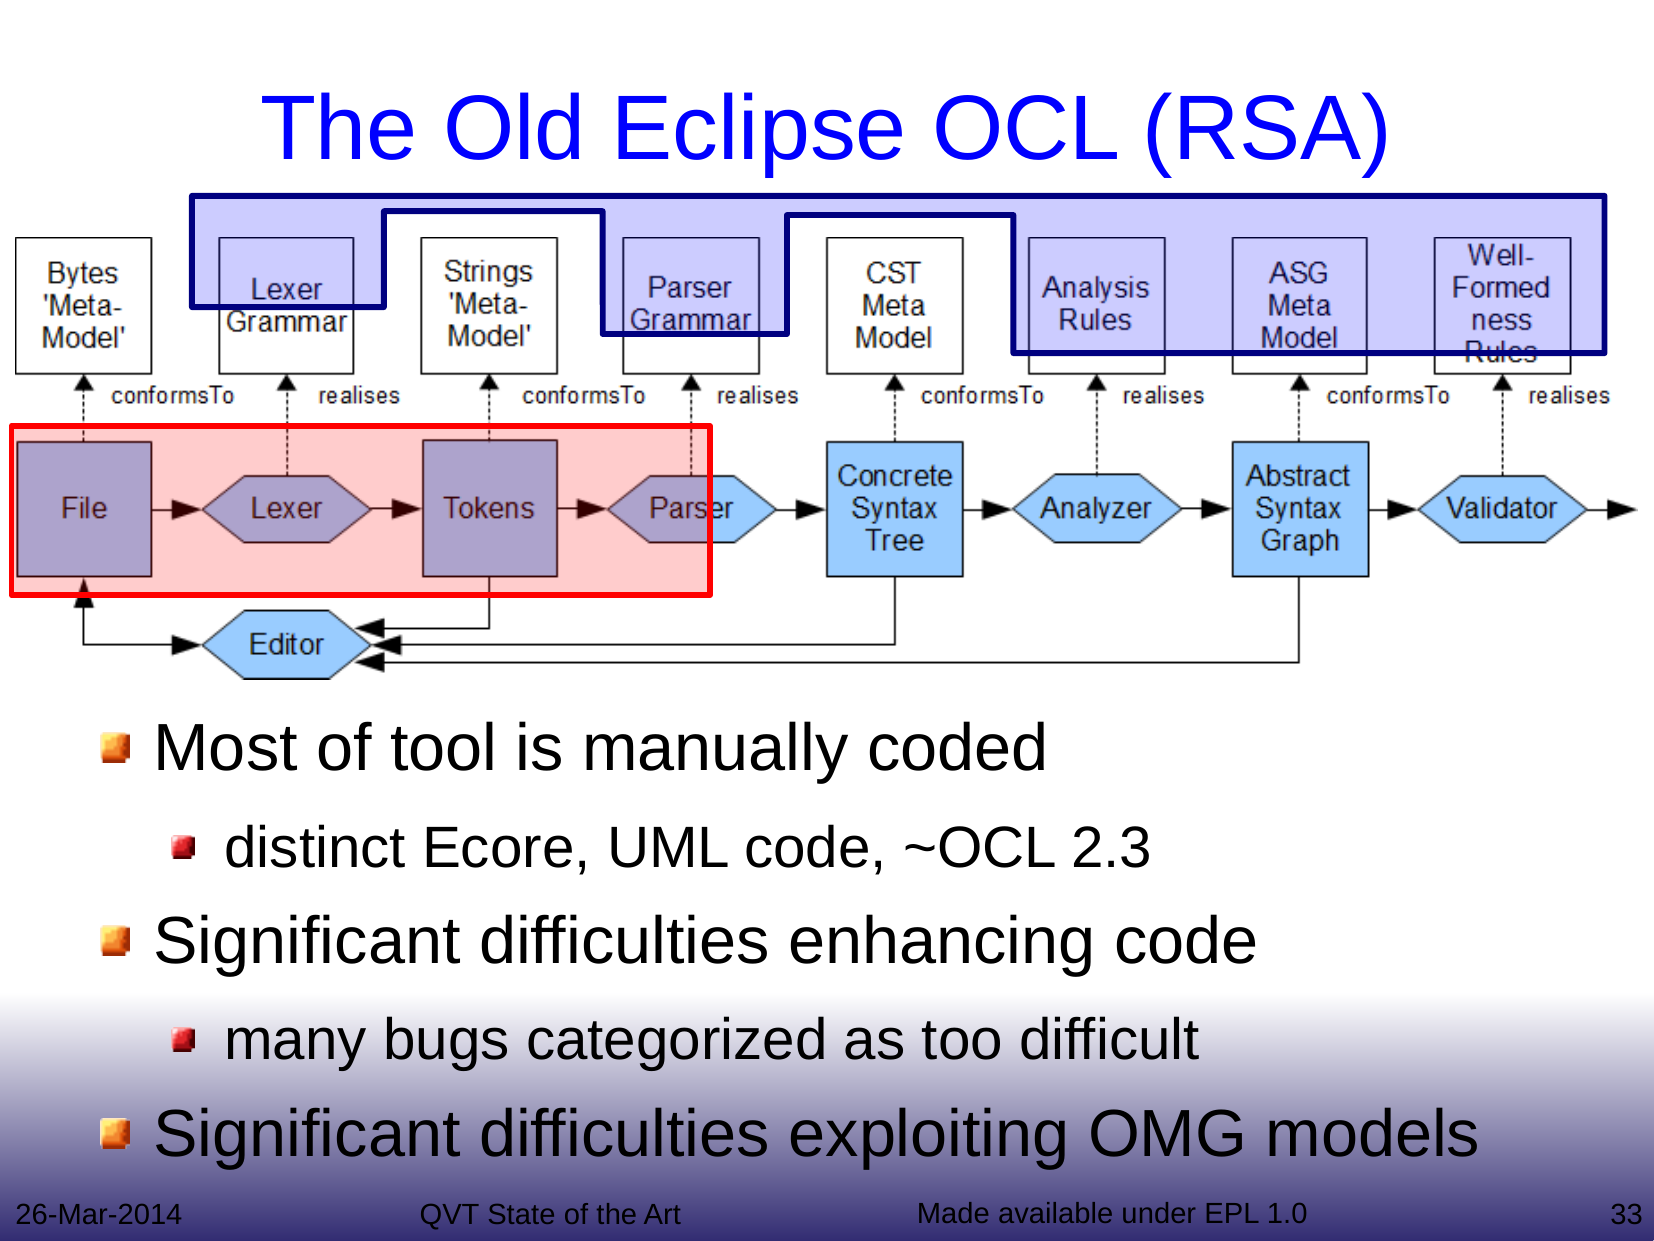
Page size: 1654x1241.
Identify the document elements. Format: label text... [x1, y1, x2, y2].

text_box [191, 195, 1605, 354]
title The Old Eclipse OCL (RSA) [82, 56, 1571, 200]
picture [15, 237, 1638, 680]
list Most of tool is manually coded distinct Ecore, UML code, ~OCL 2.3 Significant difficulties enhancing code many bugs categorized as too difficult Significant difficulties exploiting OMG models [82, 710, 1571, 1179]
text_box [12, 426, 710, 595]
